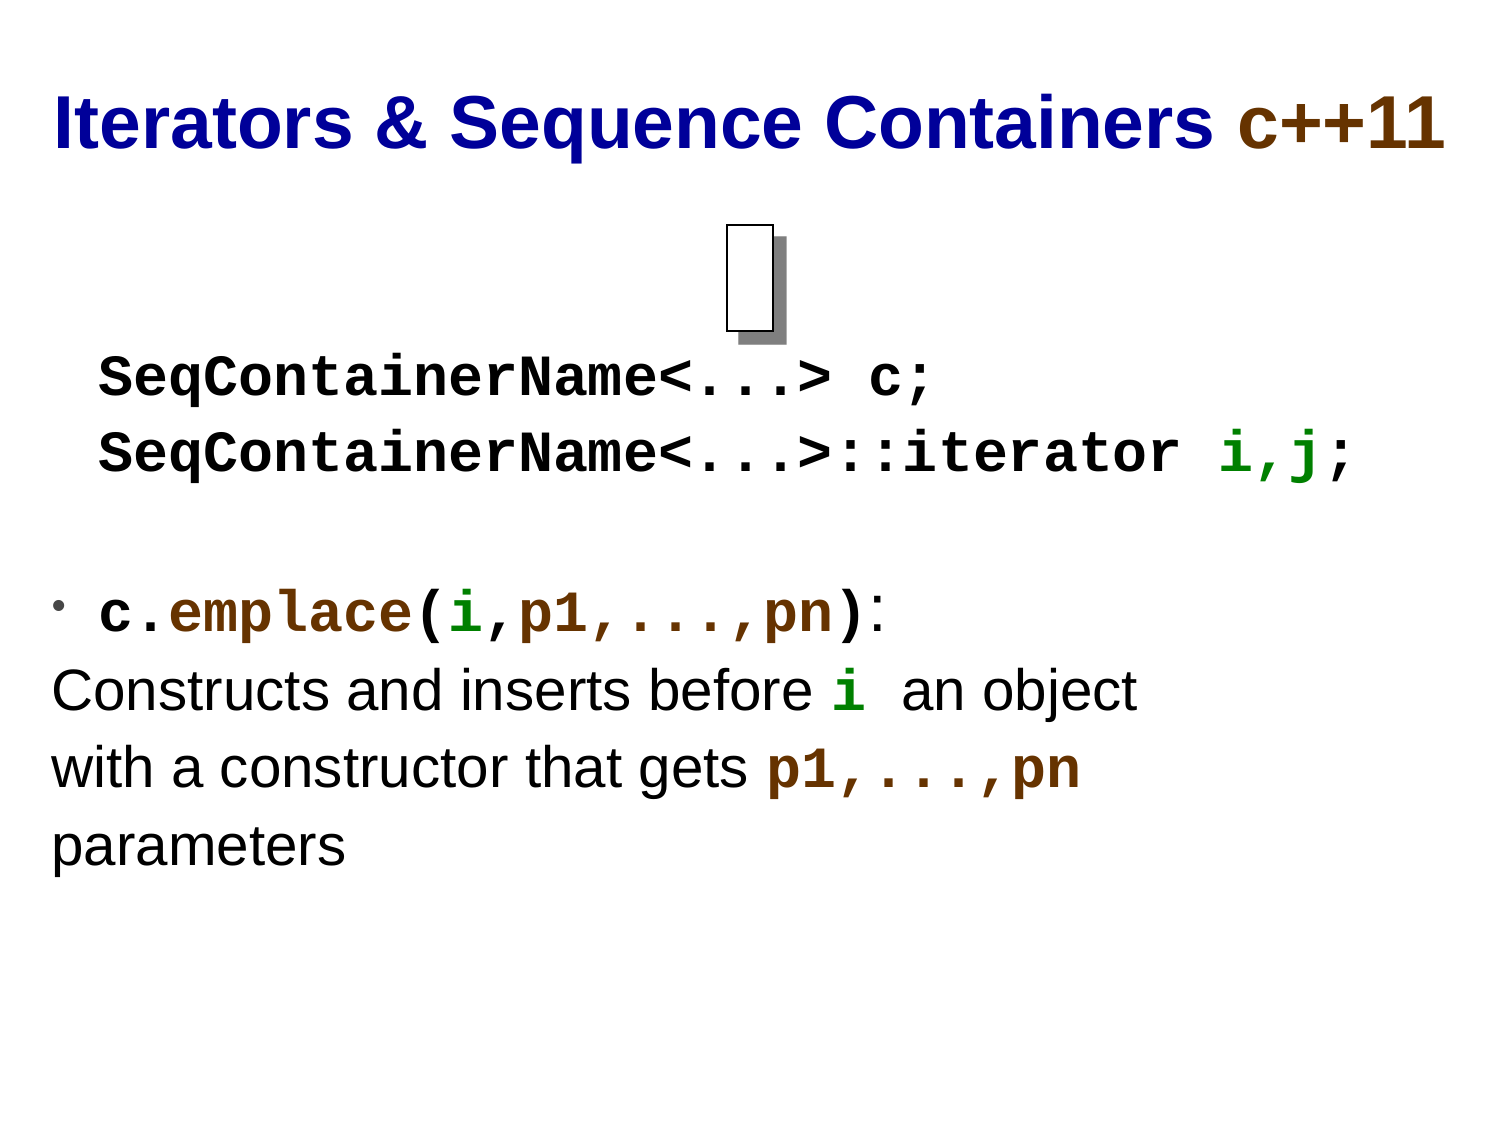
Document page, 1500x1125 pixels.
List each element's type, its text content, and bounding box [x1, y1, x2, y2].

title Iterators & Sequence Containers c++11 [0, 17, 1500, 220]
list SeqContainerName<...> c; SeqContainerName<...>::iterator i,j; c.emplace(i,p1,...,pn): Constructs and inserts before i an object with a constructor that gets p1,...,pn parameters [36, 179, 1383, 965]
